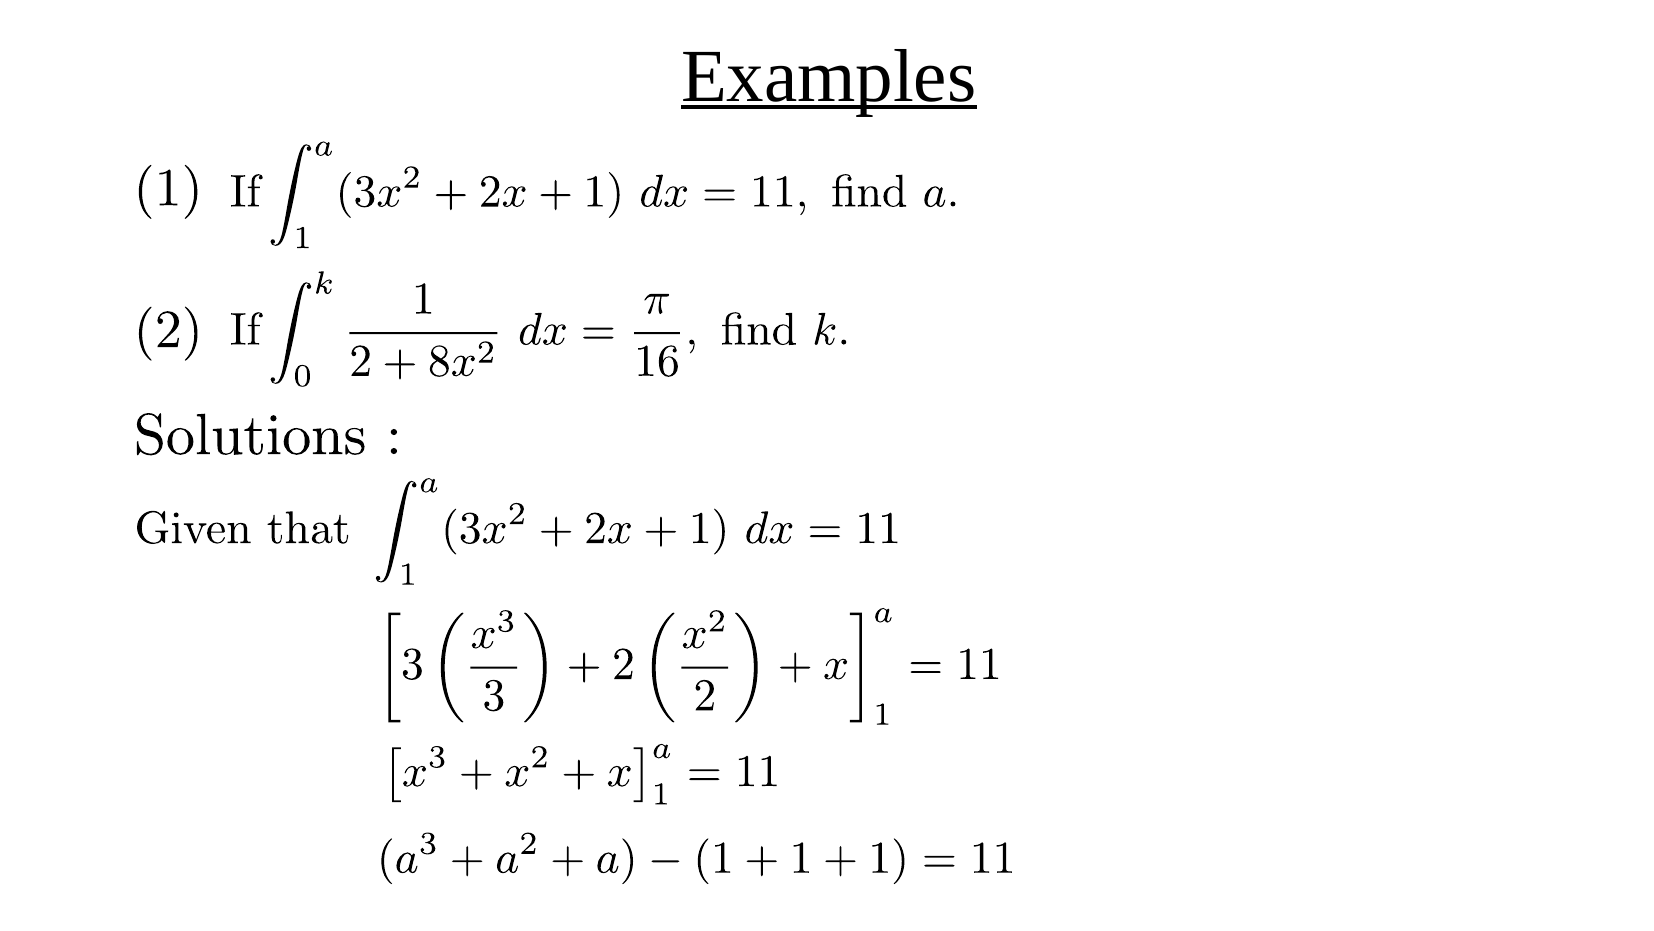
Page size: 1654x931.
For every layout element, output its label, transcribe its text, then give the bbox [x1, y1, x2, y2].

text_box [385, 743, 777, 805]
subtitle [59, 129, 1607, 910]
text_box [379, 607, 999, 725]
text_box [379, 832, 1012, 885]
text_box [231, 271, 847, 387]
text_box [136, 478, 898, 585]
text_box [136, 164, 198, 219]
title Examples [84, 21, 1574, 129]
text_box [231, 141, 956, 249]
text_box [136, 413, 398, 456]
text_box [136, 306, 198, 361]
